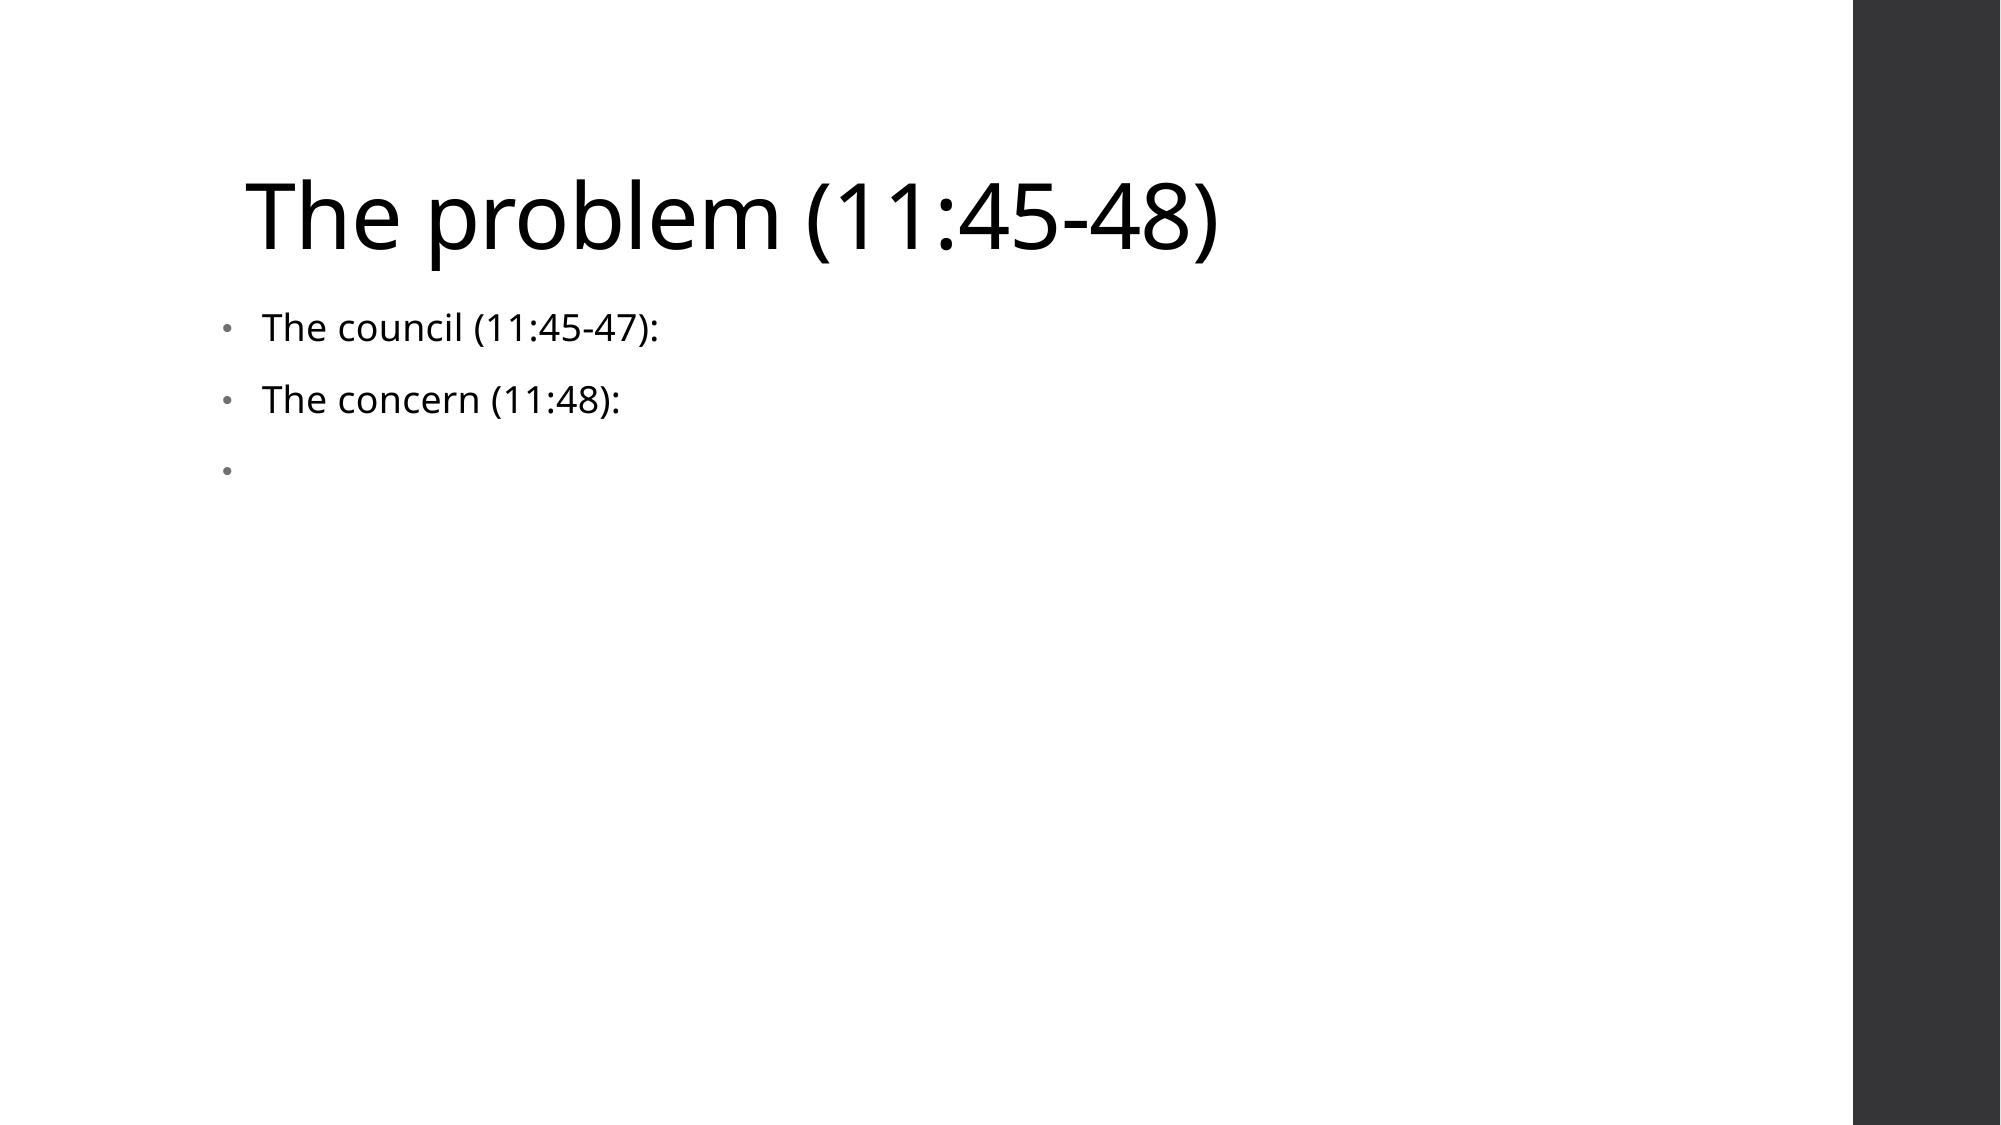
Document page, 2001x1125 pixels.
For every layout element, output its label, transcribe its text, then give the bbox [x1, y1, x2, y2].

title The problem (11:45-48) [206, 60, 1797, 278]
list The council (11:45-47): The concern (11:48): [206, 299, 1617, 1014]
